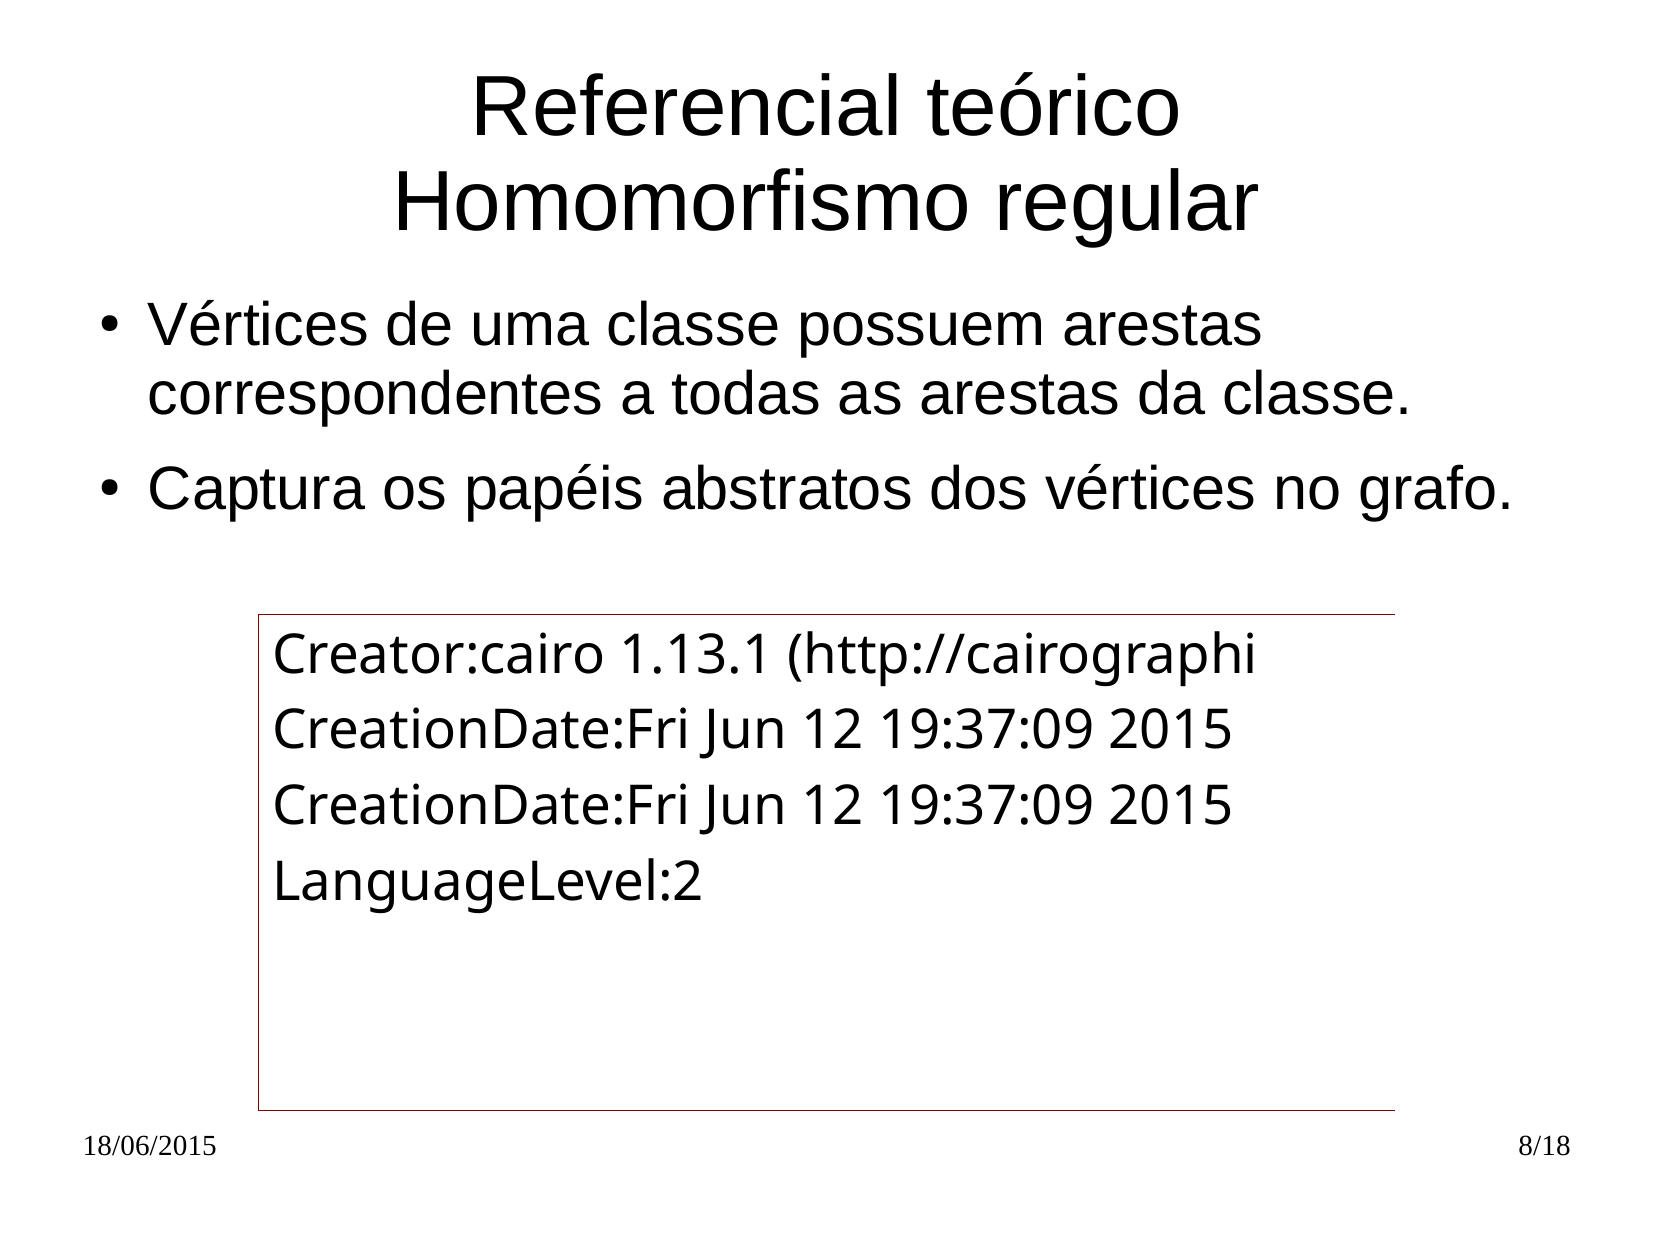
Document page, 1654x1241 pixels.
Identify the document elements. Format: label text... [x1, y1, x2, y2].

list Vértices de uma classe possuem arestas correspondentes a todas as arestas da classe. Captura os papéis abstratos dos vértices no grafo. [82, 290, 1571, 571]
title Referencial teórico Homomorfismo regular [82, 49, 1571, 257]
picture [254, 611, 1396, 1111]
